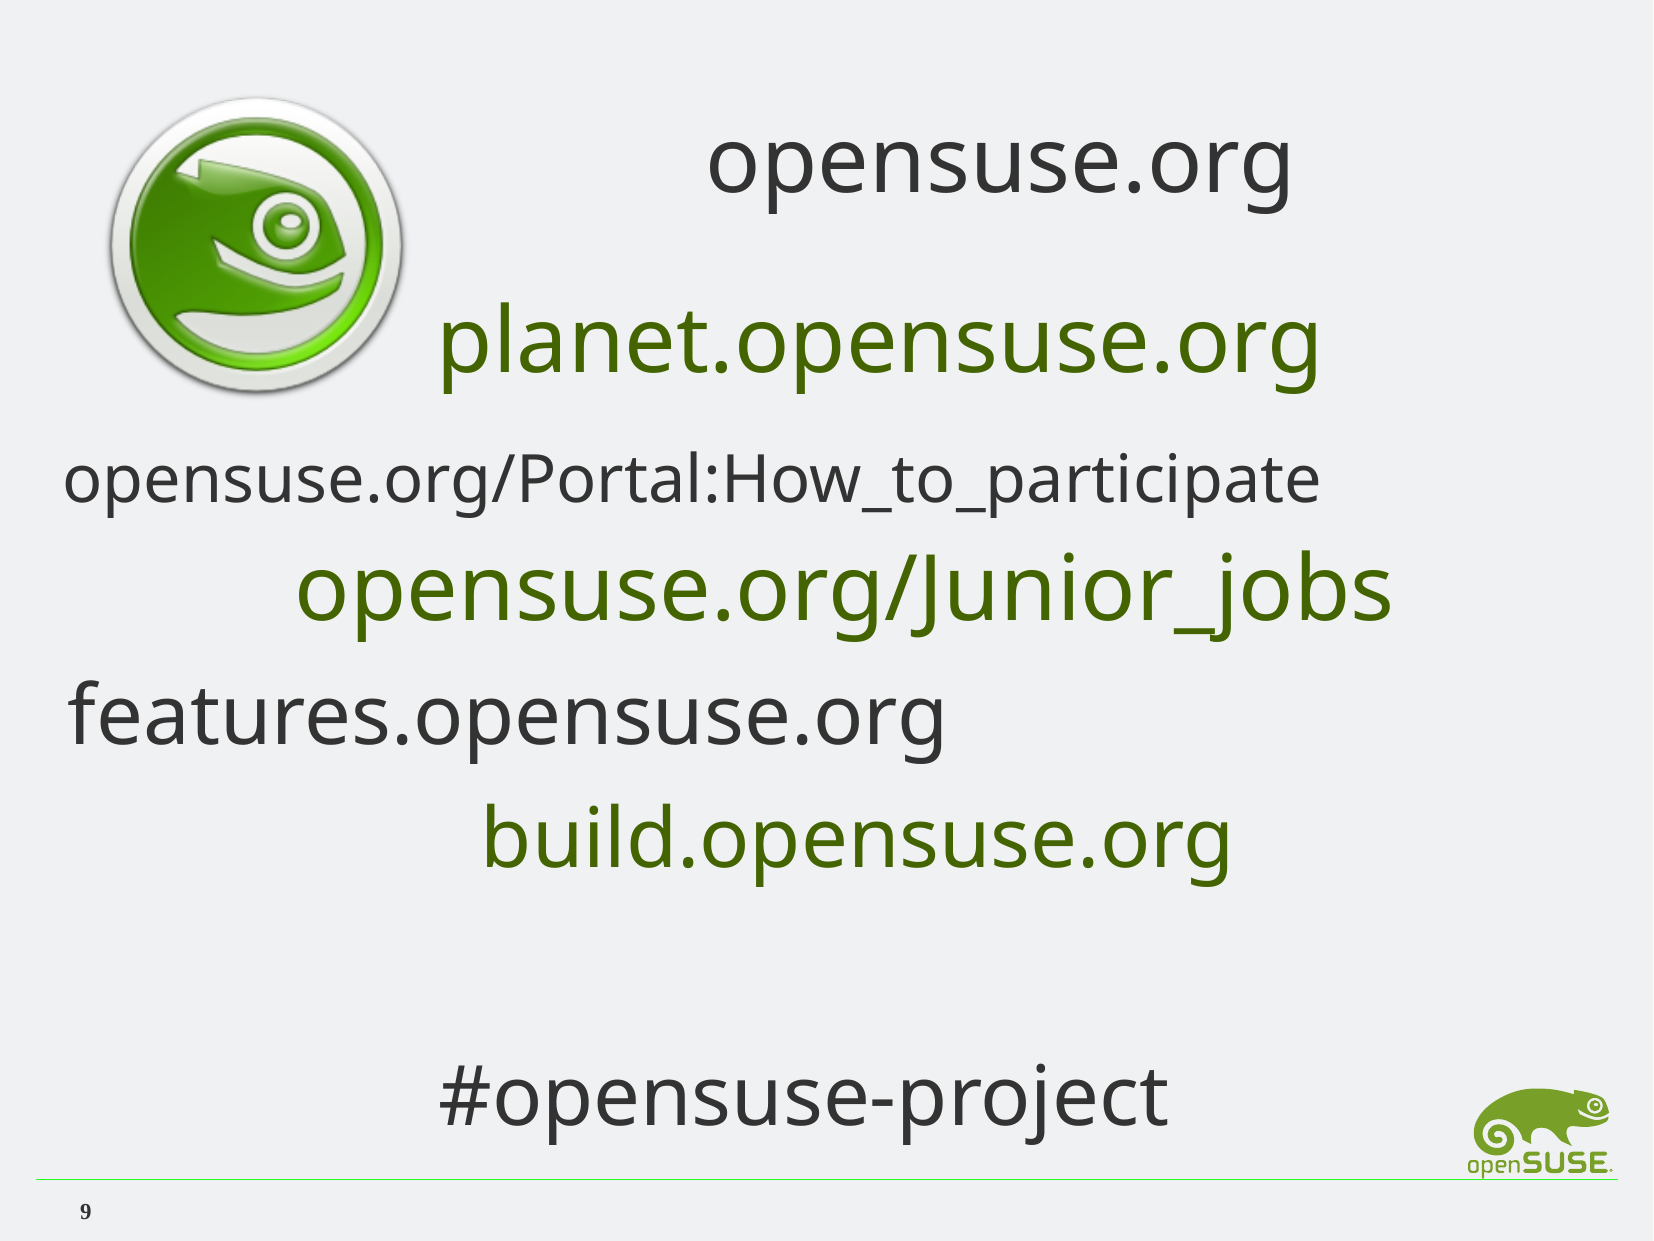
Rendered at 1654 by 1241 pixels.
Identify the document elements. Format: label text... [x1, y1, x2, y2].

picture [0, 0, 1654, 1241]
text_box opensuse.org/Portal:How_to_participate [47, 435, 1654, 550]
text_box #opensuse-project [423, 1029, 1288, 1183]
text_box features.opensuse.org [52, 647, 1128, 801]
text_box opensuse.org [691, 87, 1386, 255]
text_box planet.opensuse.org [500, 266, 1654, 435]
text_box opensuse.org/Junior_jobs [279, 550, 1502, 683]
text_box build.opensuse.org [466, 771, 1330, 925]
